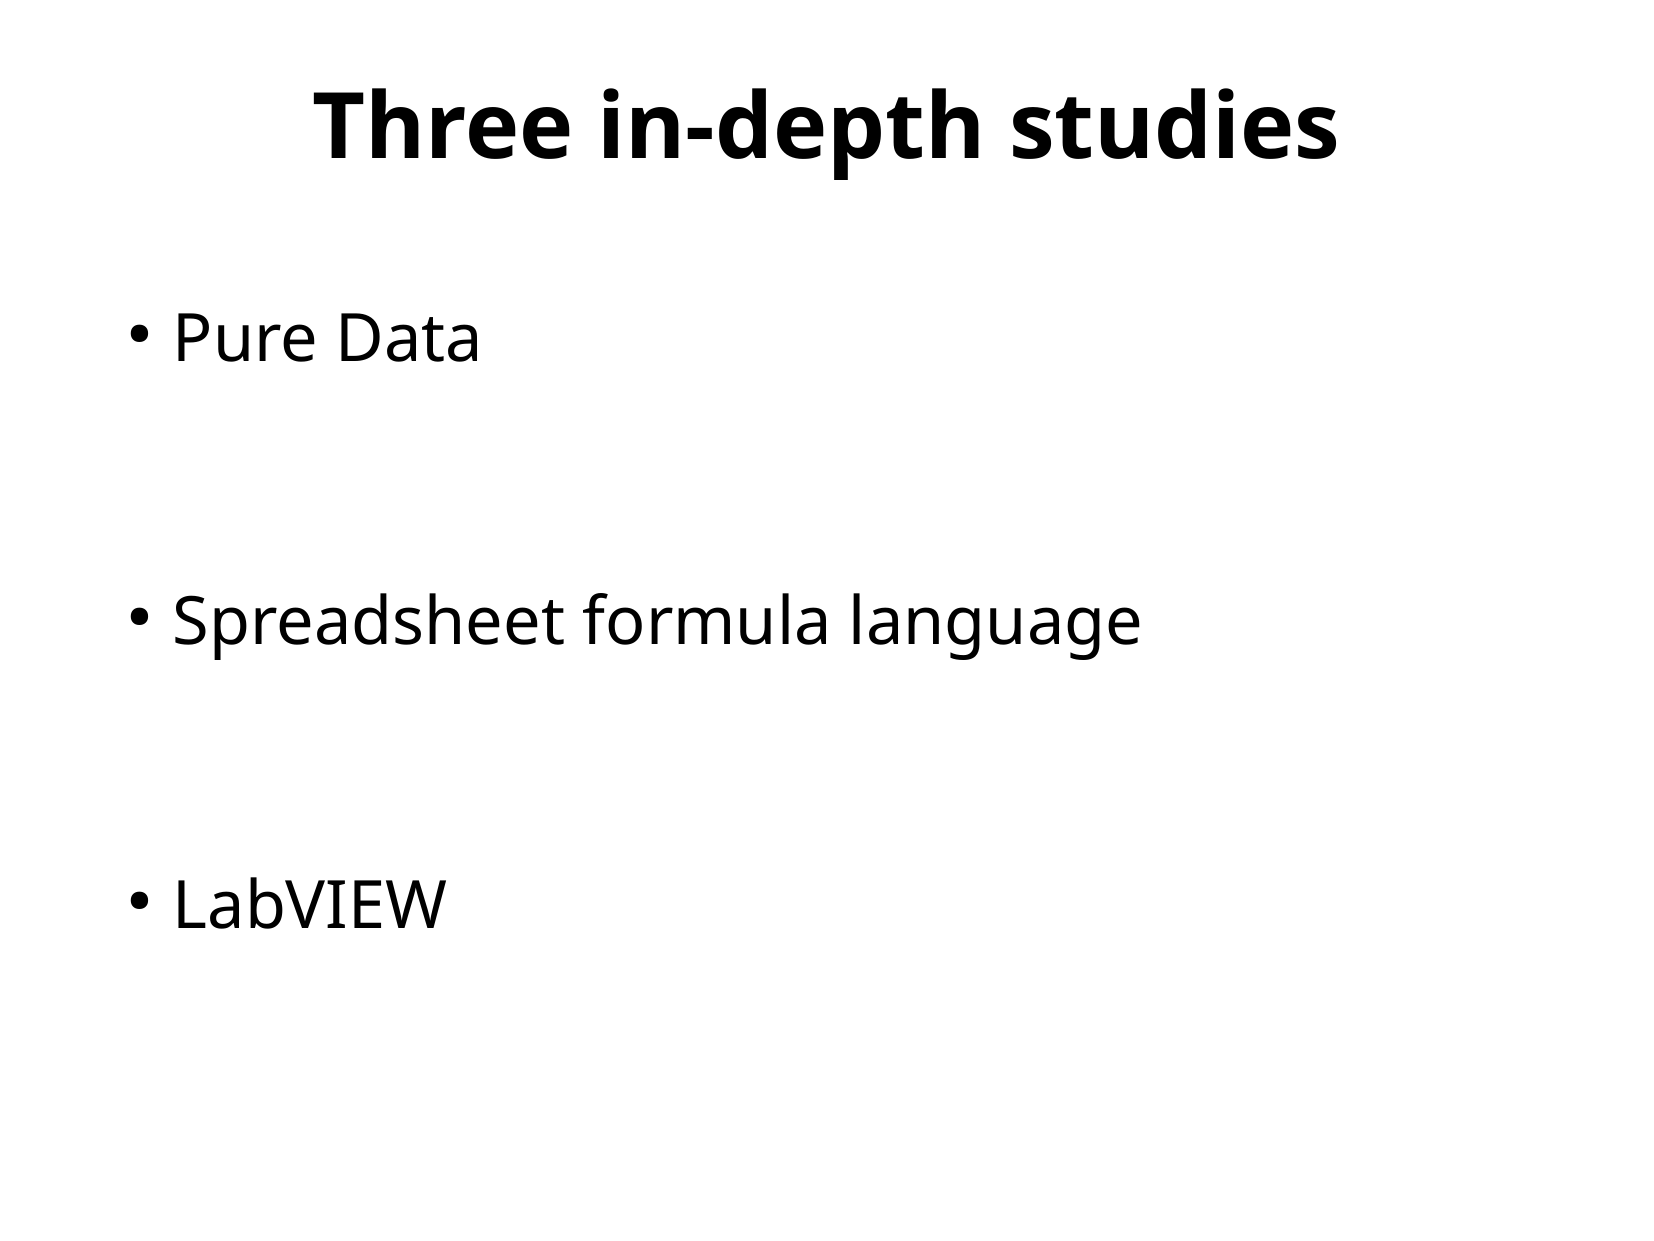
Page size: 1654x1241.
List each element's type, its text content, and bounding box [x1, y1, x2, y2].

title Three in-depth studies [82, 19, 1571, 227]
list Pure Data Spreadsheet formula language LabVIEW [82, 290, 1571, 1171]
